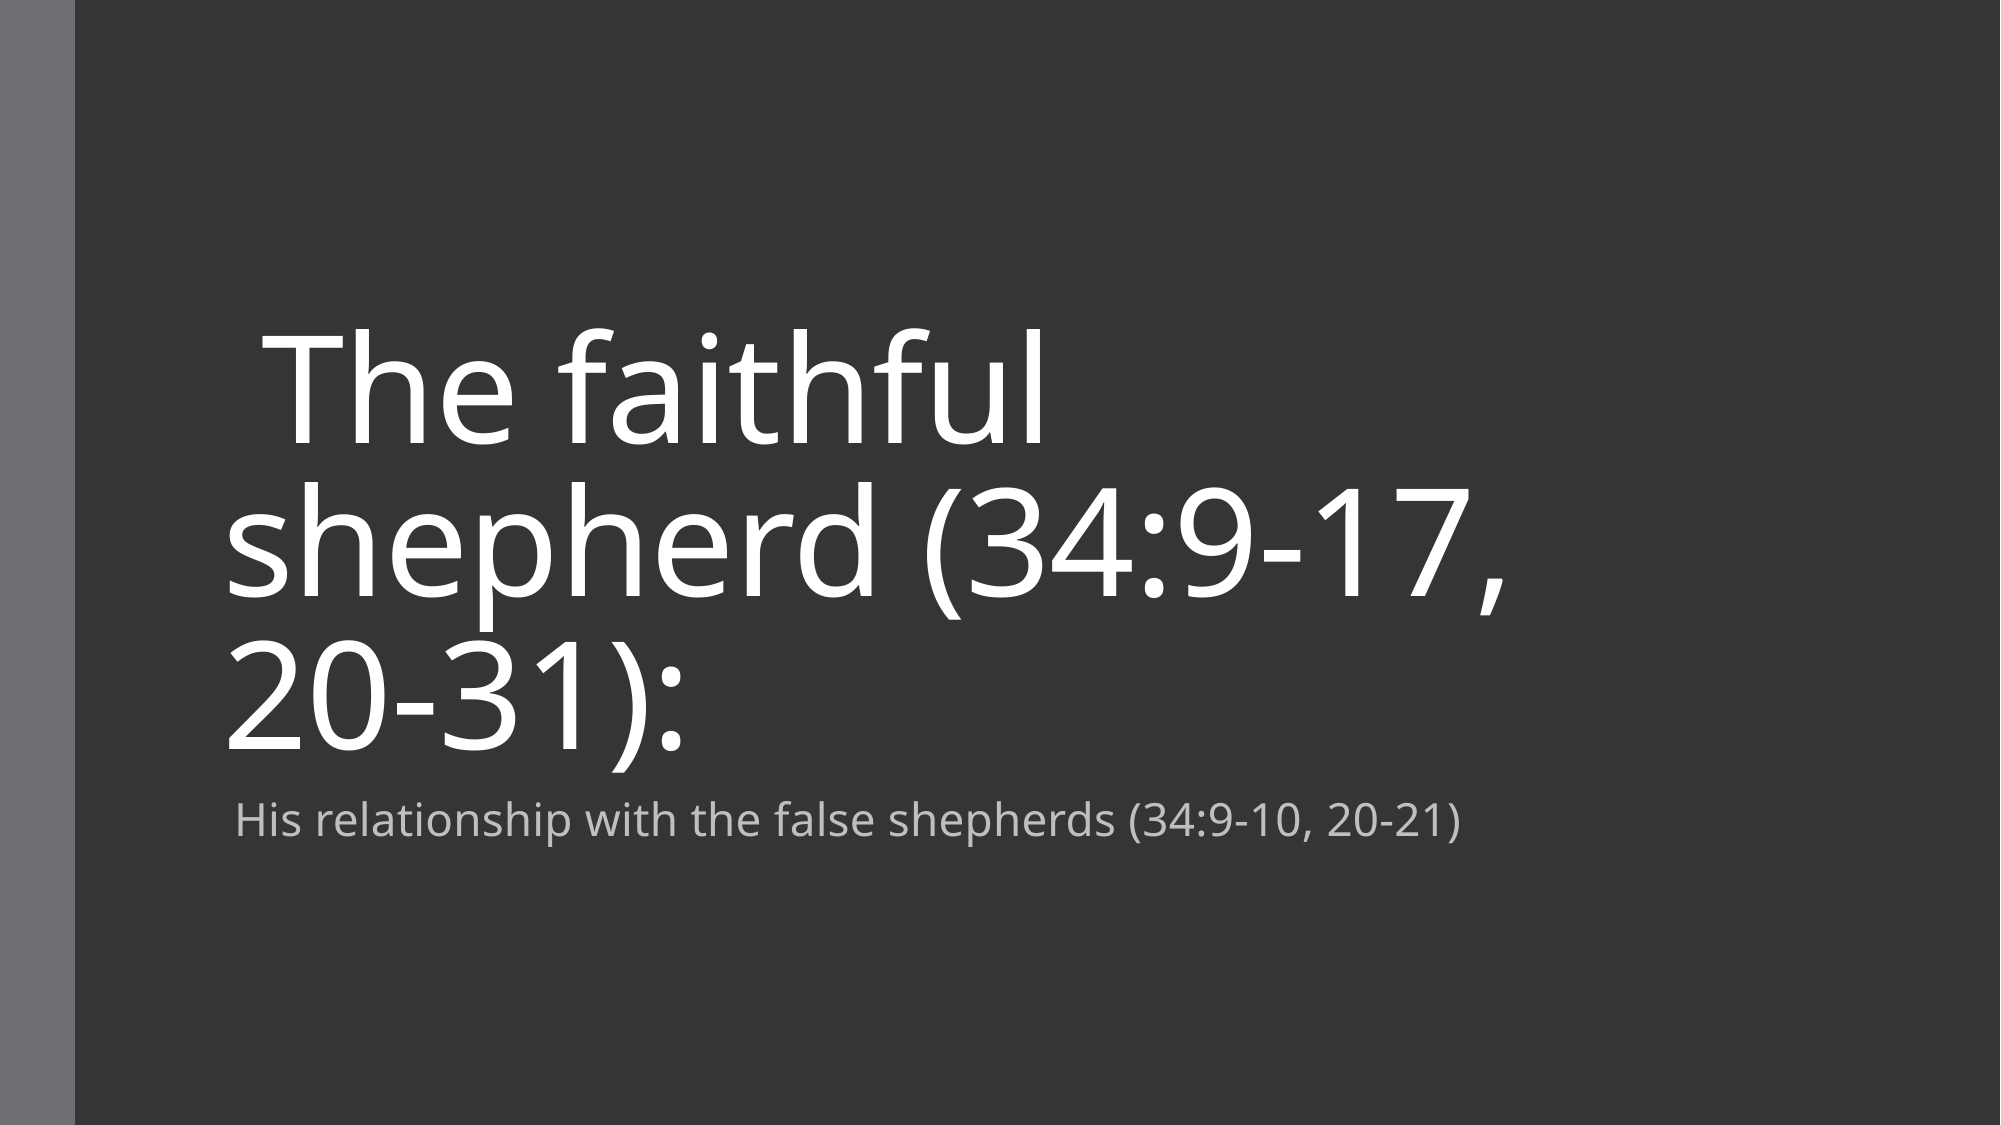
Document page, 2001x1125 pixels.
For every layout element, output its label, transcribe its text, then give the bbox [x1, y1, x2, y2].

subtitle His relationship with the false shepherds (34:9-10, 20-21) [206, 787, 1752, 1066]
title The faithful shepherd (34:9-17, 20-31): [206, 124, 1752, 787]
